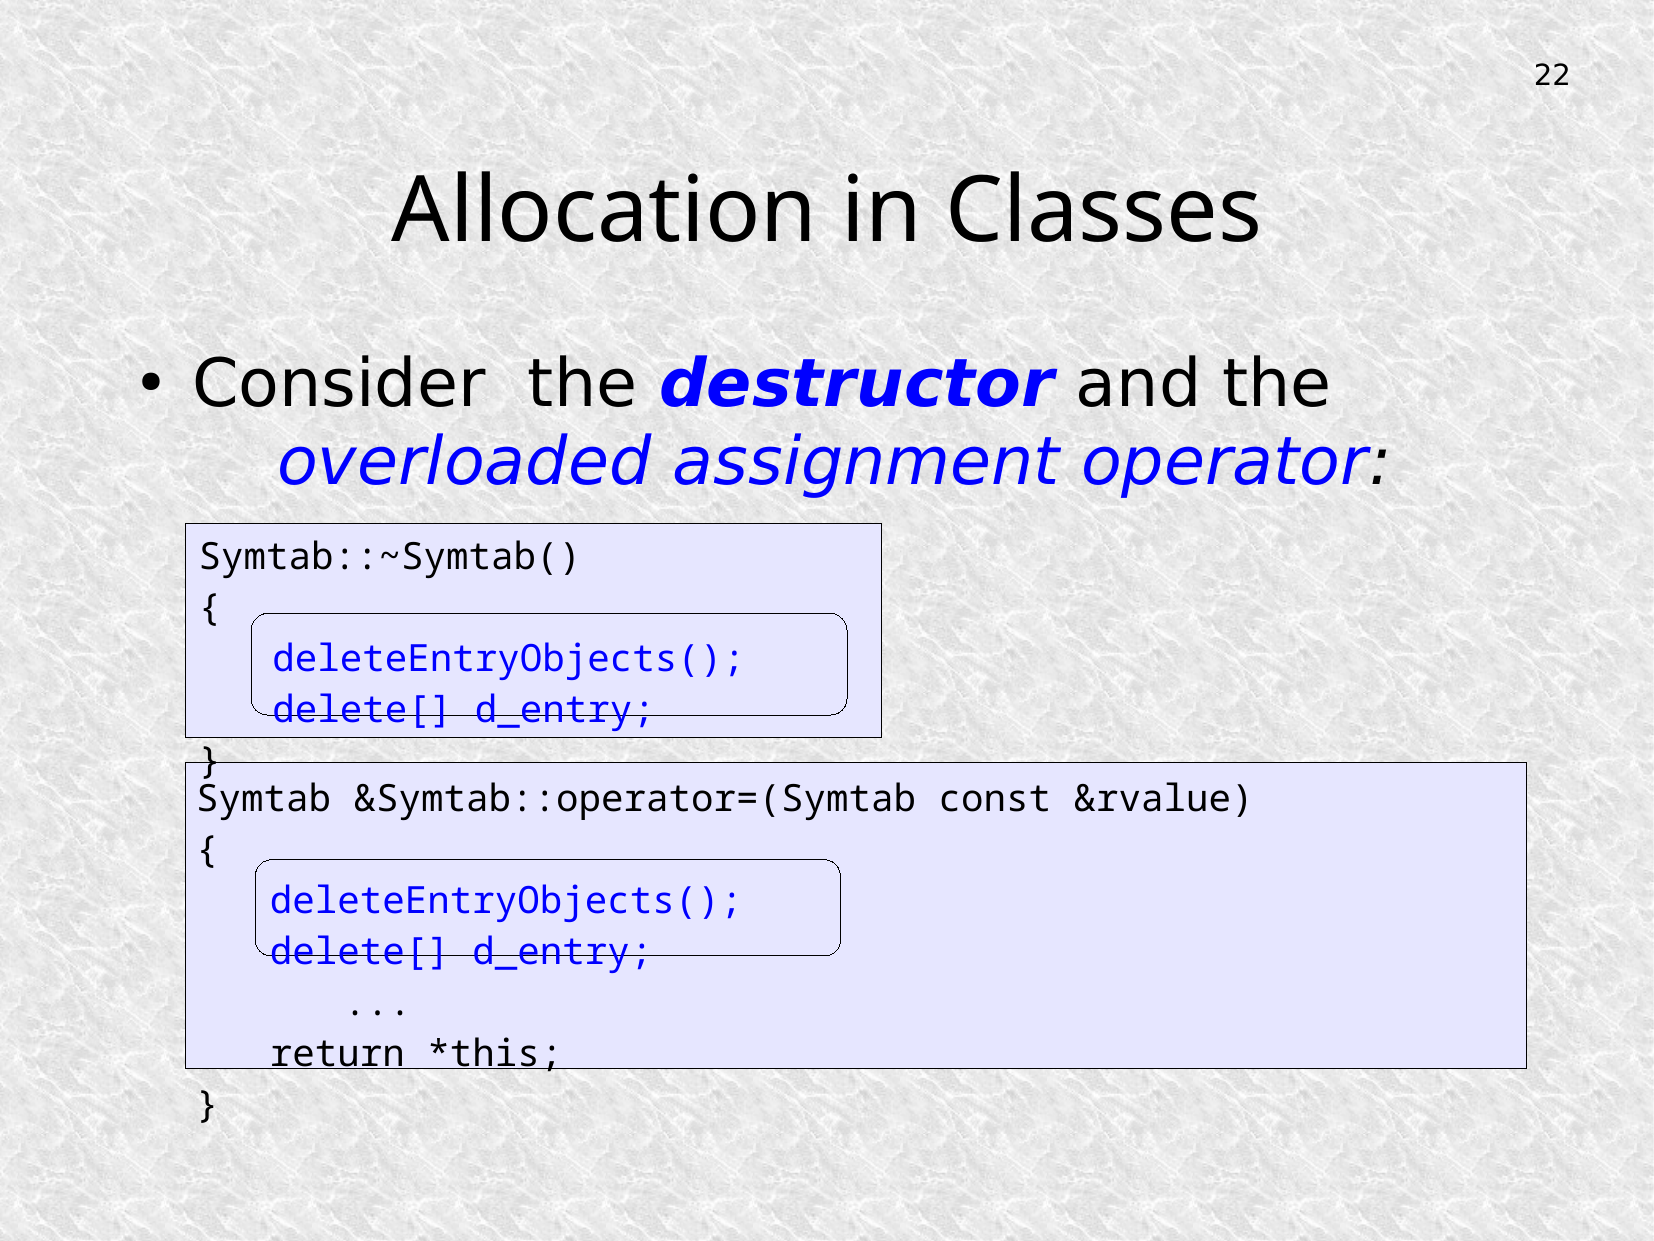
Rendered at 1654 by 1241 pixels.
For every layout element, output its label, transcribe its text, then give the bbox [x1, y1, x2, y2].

picture [0, 0, 1654, 1241]
title Allocation in Classes [121, 102, 1534, 311]
text_box Symtab &Symtab::operator=(Symtab const &rvalue) { deleteEntryObjects(); delete[] d_entry; ... return *this; } [196, 771, 1306, 1177]
list Consider the destructor and the overloaded assignment operator: [121, 344, 1552, 1183]
text_box Symtab::~Symtab() { deleteEntryObjects(); delete[] d_entry; } [198, 529, 940, 798]
